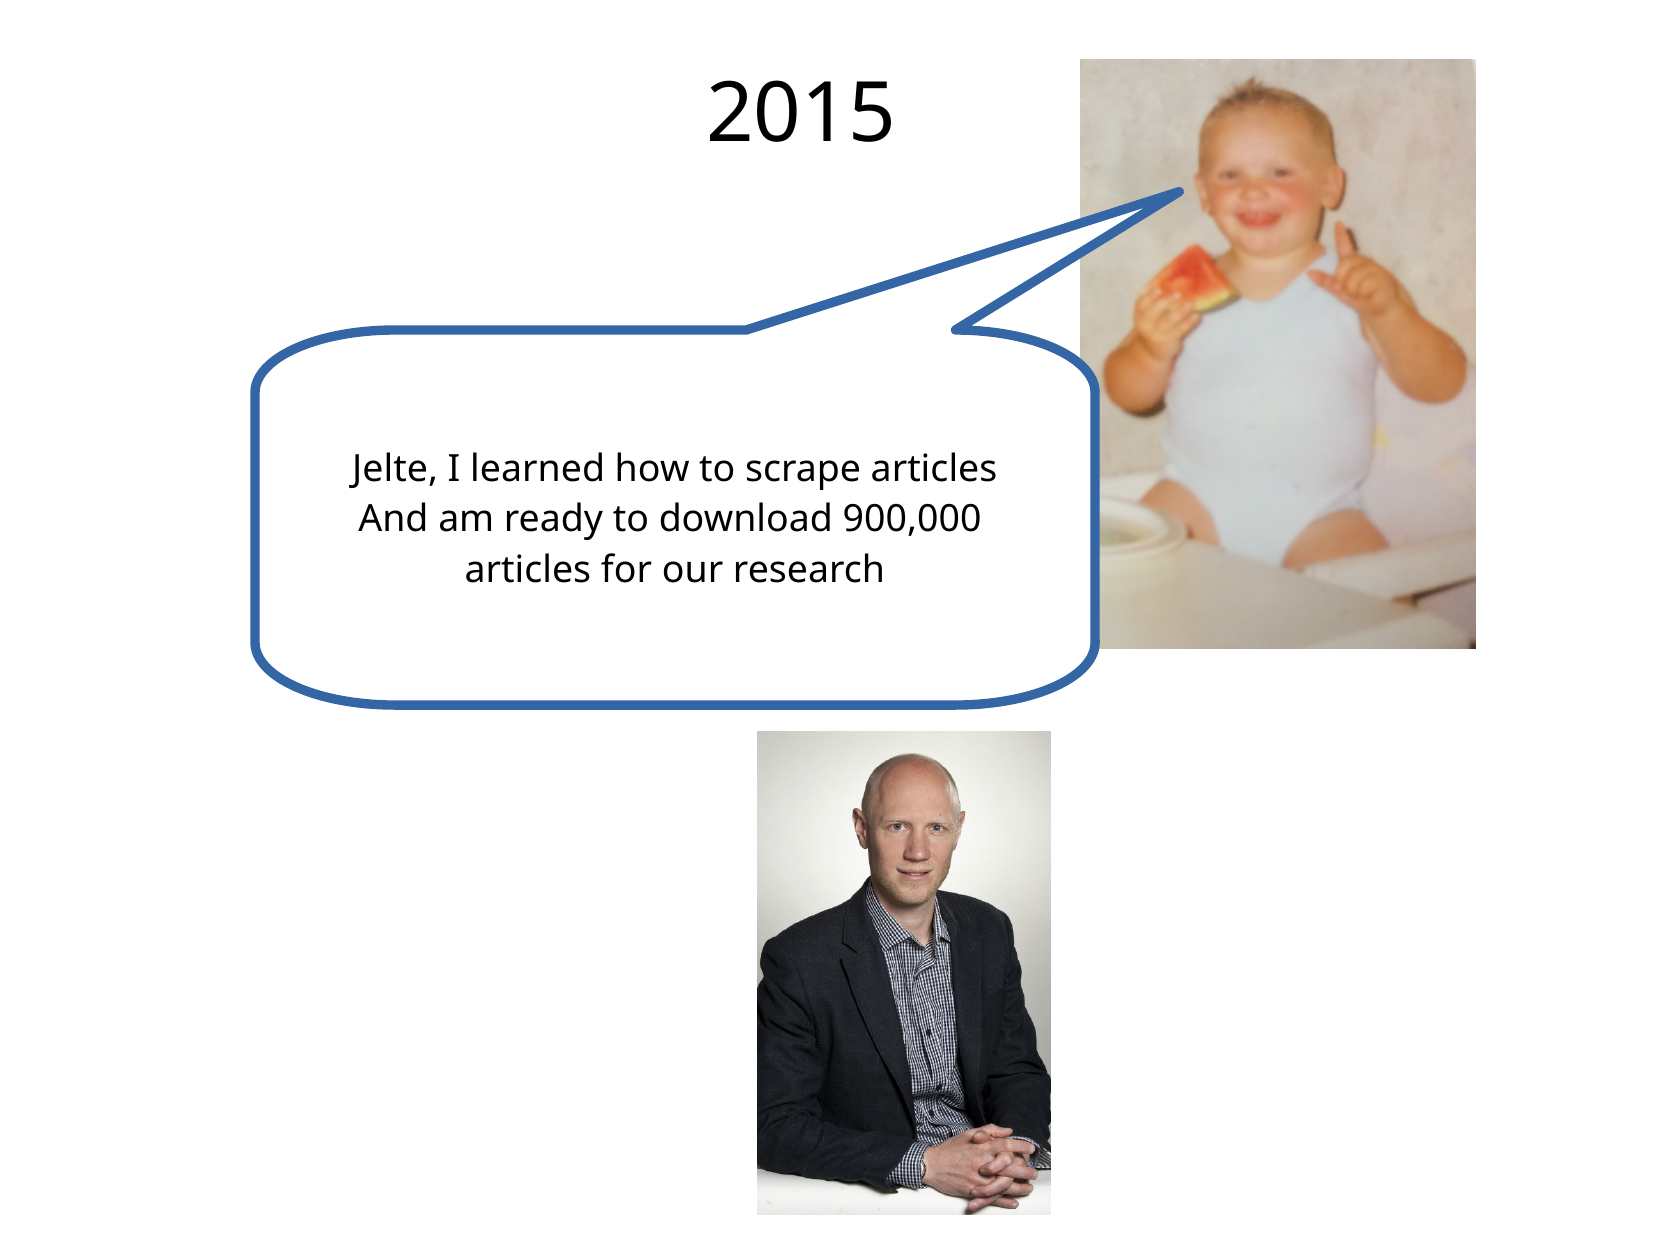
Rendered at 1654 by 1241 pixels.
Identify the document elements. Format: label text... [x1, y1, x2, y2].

picture [1080, 59, 1476, 650]
picture [757, 731, 1051, 1215]
text_box Jelte, I learned how to scrape articles And am ready to download 900,000 articles for our research [255, 191, 1180, 706]
text_box 2015 [380, 45, 1221, 161]
